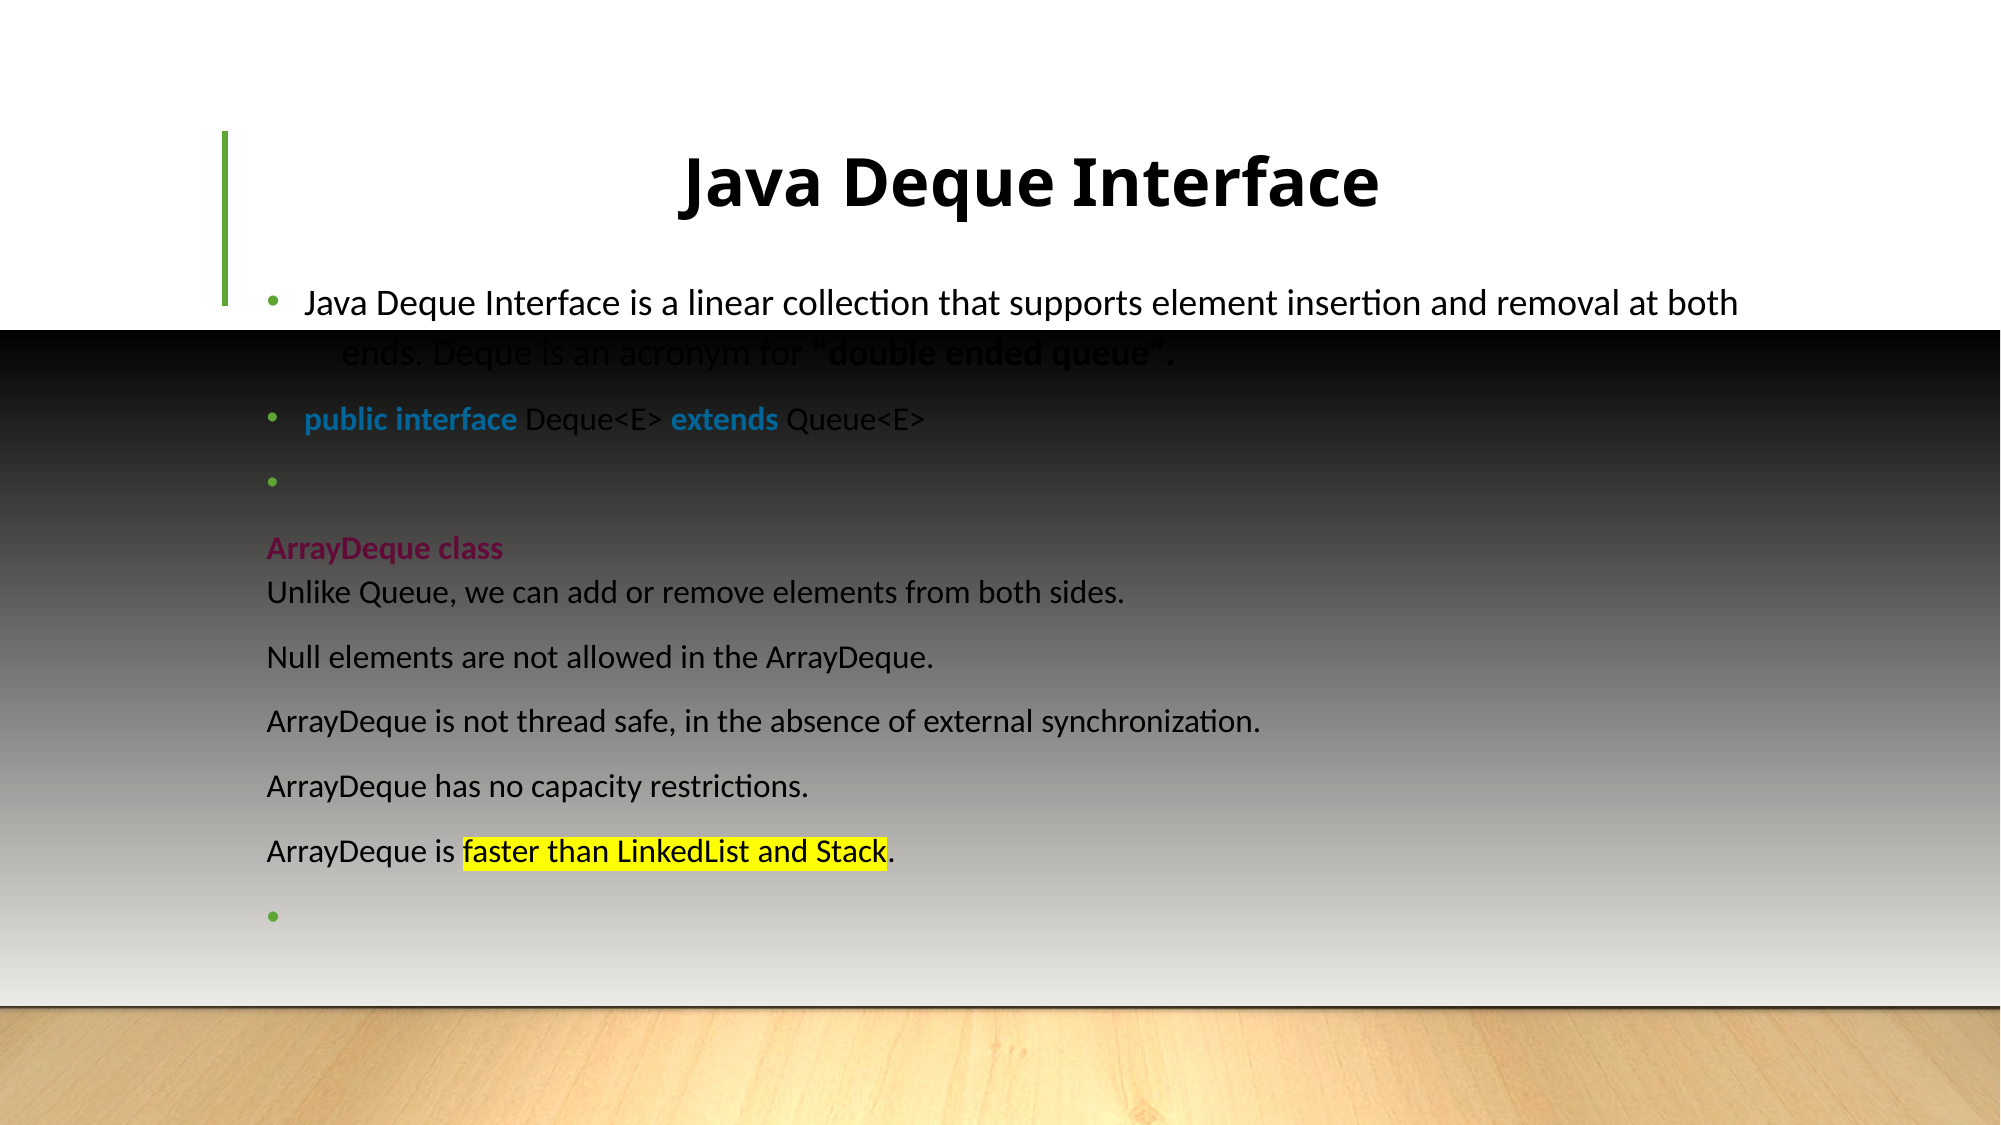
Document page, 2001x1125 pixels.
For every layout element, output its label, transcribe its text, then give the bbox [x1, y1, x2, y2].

list Java Deque Interface is a linear collection that supports element insertion and removal at both ends. Deque is an acronym for "double ended queue". public interface Deque<E> extends Queue<E> ArrayDeque class Unlike Queue, we can add or remove elements from both sides. Null elements are not allowed in the ArrayDeque. ArrayDeque is not thread safe, in the absence of external synchronization. ArrayDeque has no capacity restrictions. ArrayDeque is faster than LinkedList and Stack. [251, 265, 1814, 897]
title Java Deque Interface [251, 56, 1814, 229]
